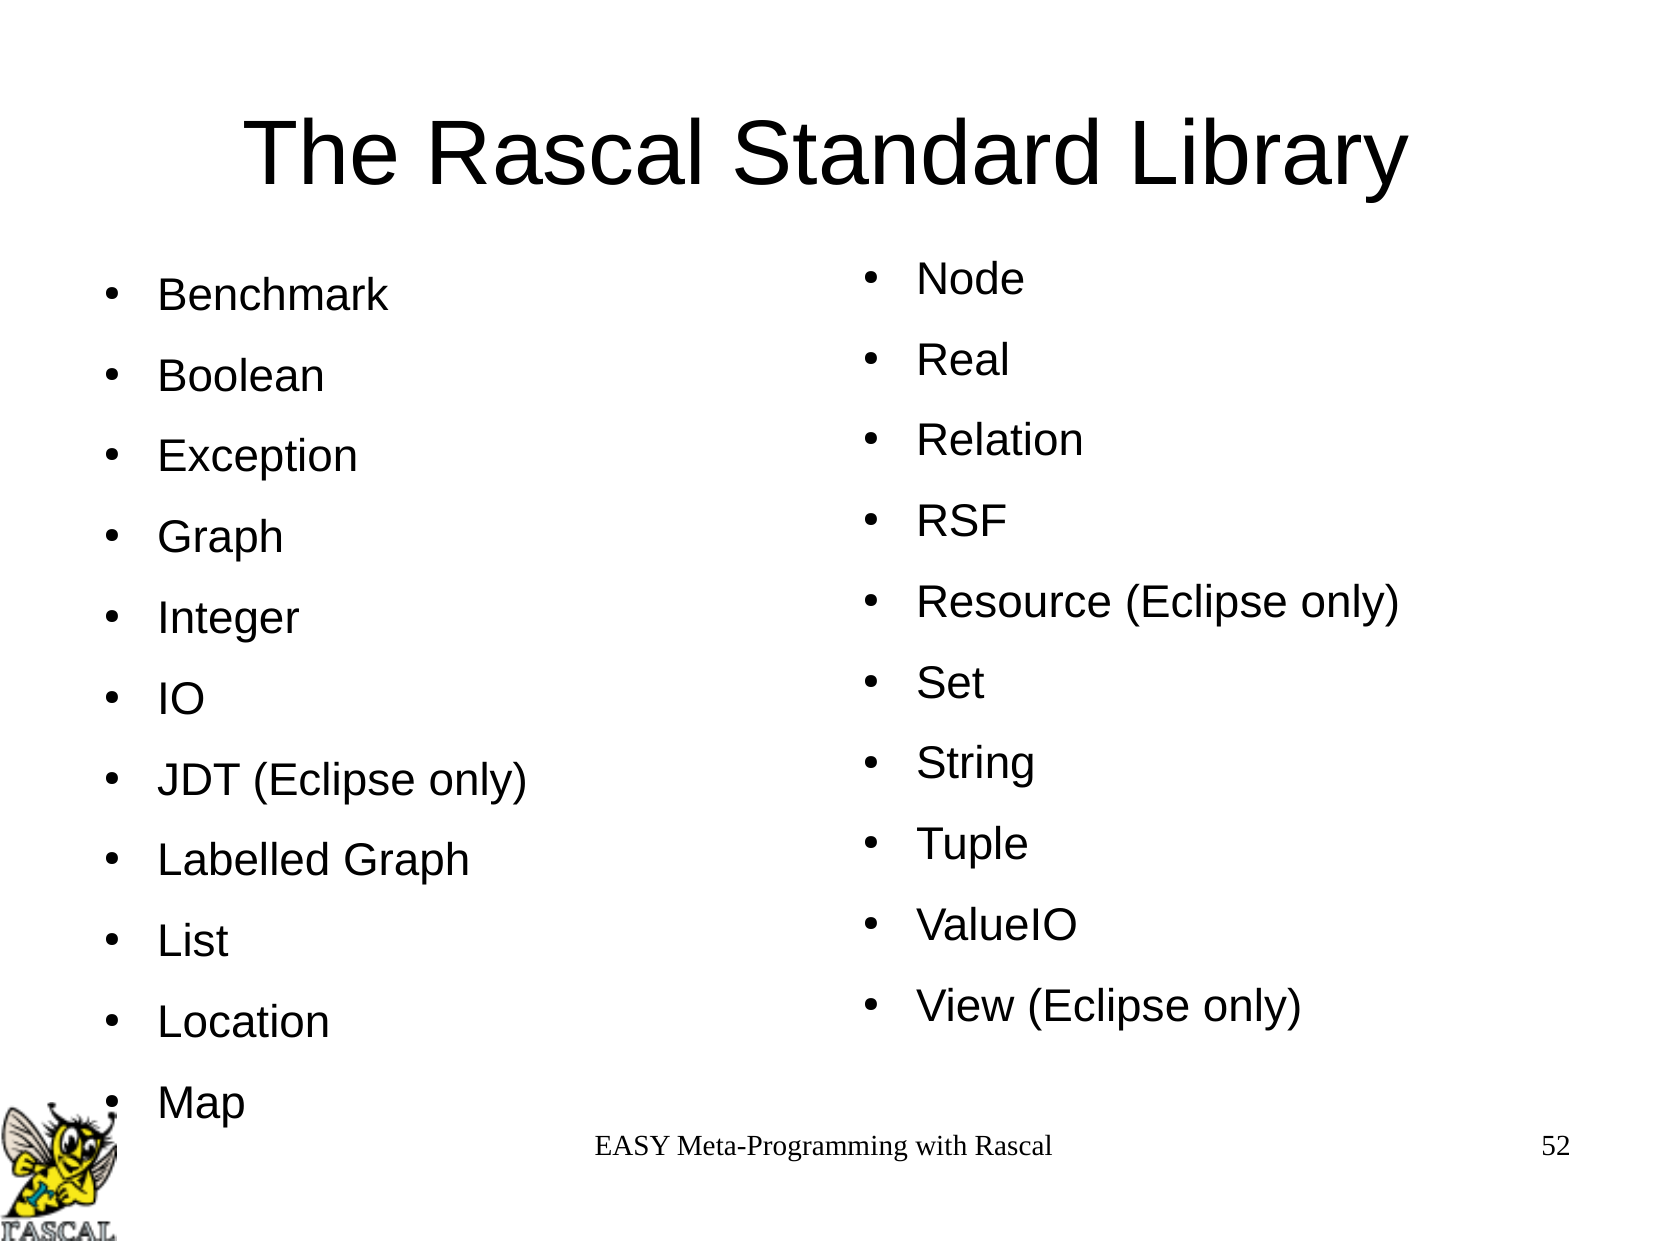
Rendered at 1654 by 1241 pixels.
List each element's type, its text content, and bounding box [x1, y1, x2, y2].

picture [0, 1102, 117, 1241]
list Node Real Relation RSF Resource (Eclipse only) Set String Tuple ValueIO View (Eclipse only) [845, 252, 1572, 1118]
list Benchmark Boolean Exception Graph Integer IO JDT (Eclipse only) Labelled Graph List Location Map [86, 268, 813, 1088]
title The Rascal Standard Library [82, 49, 1571, 257]
